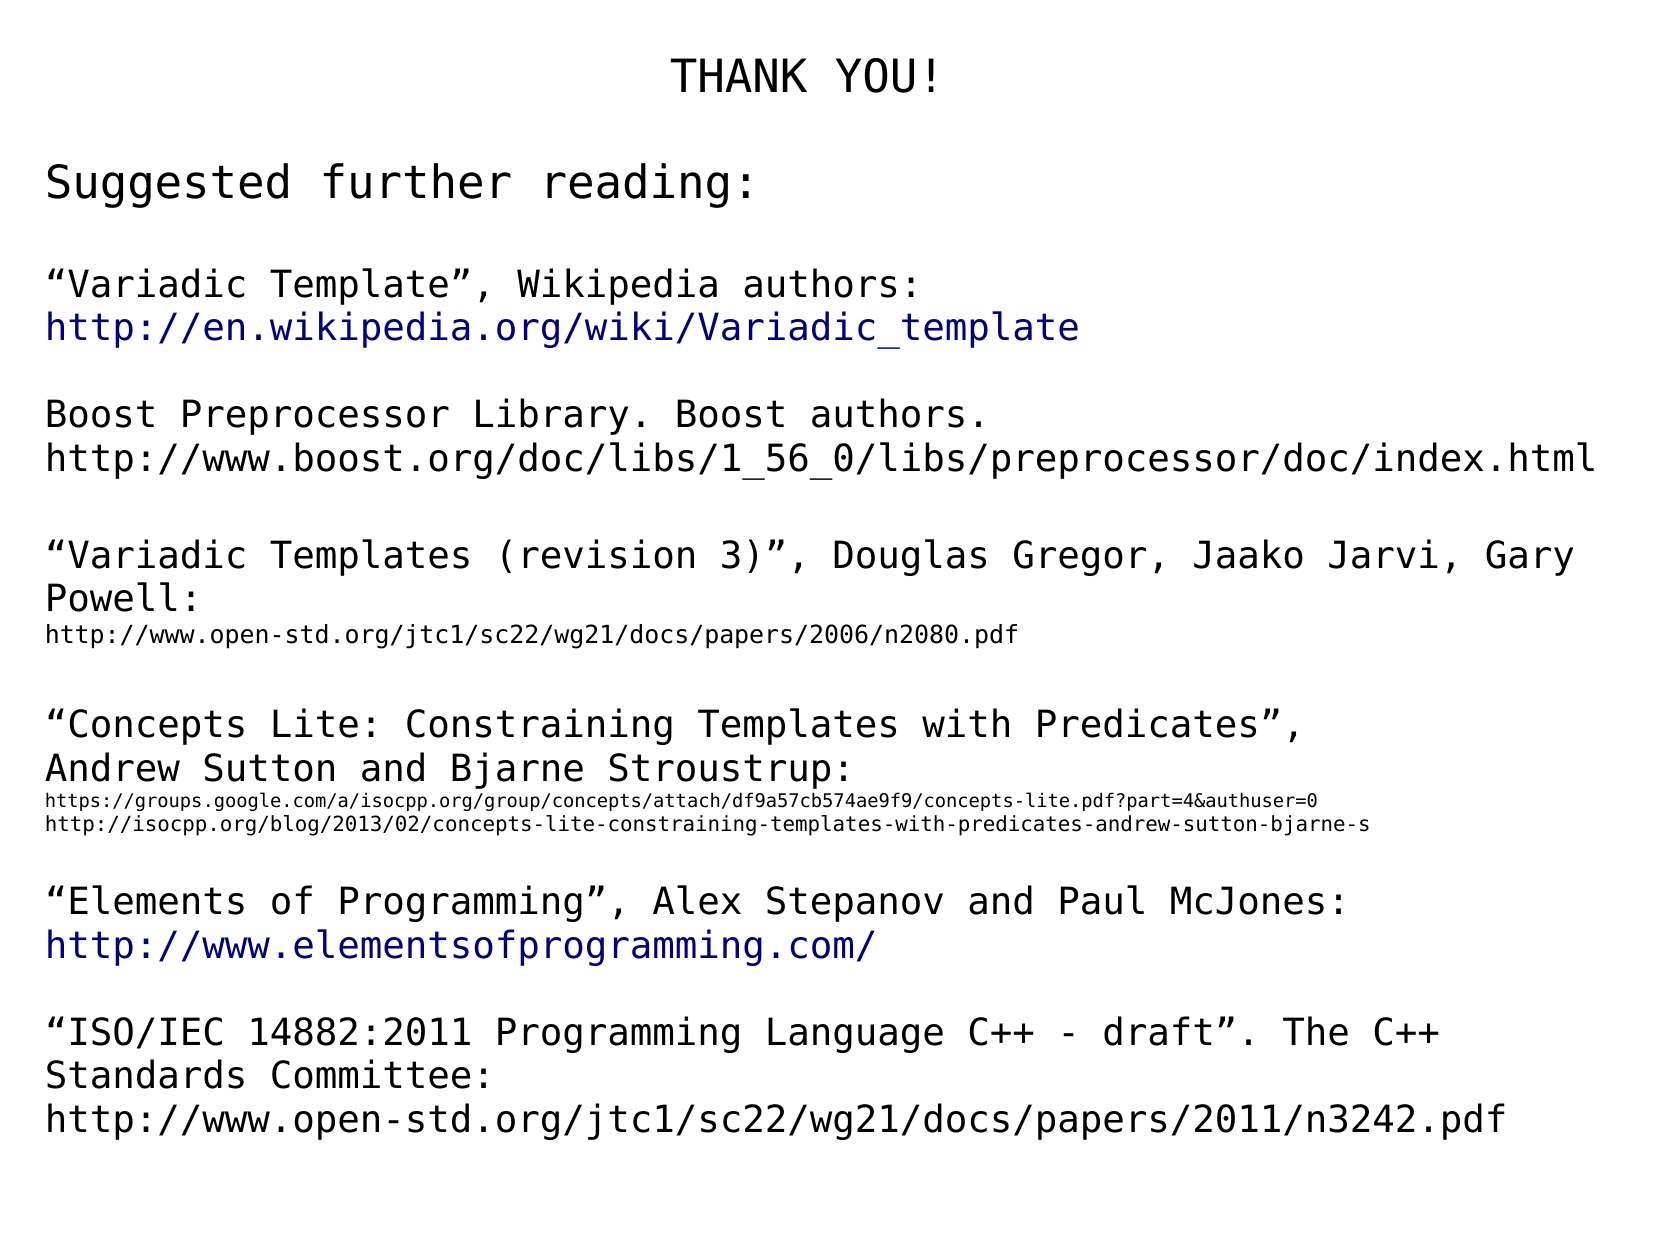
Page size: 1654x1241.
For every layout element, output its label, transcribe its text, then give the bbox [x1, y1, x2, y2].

text_box THANK YOU! Suggested further reading: “Variadic Template”, Wikipedia authors: http://en.wikipedia.org/wiki/Variadic_template Boost Preprocessor Library. Boost authors. http://www.boost.org/doc/libs/1_56_0/libs/preprocessor/doc/index.html “Variadic Templates (revision 3)”, Douglas Gregor, Jaako Jarvi, Gary Powell: http://www.open-std.org/jtc1/sc22/wg21/docs/papers/2006/n2080.pdf “Concepts Lite: Constraining Templates with Predicates”, Andrew Sutton and Bjarne Stroustrup: https://groups.google.com/a/isocpp.org/group/concepts/attach/df9a57cb574ae9f9/concepts-lite.pdf?part=4&authuser=0 http://isocpp.org/blog/2013/02/concepts-lite-constraining-templates-with-predicates-andrew-sutton-bjarne-s “Elements of Programming”, Alex Stepanov and Paul McJones: http://www.elementsofprogramming.com/ “ISO/IEC 14882:2011 Programming Language C++ - draft”. The C++ Standards Committee: http://www.open-std.org/jtc1/sc22/wg21/docs/papers/2011/n3242.pdf [30, 42, 1620, 1241]
